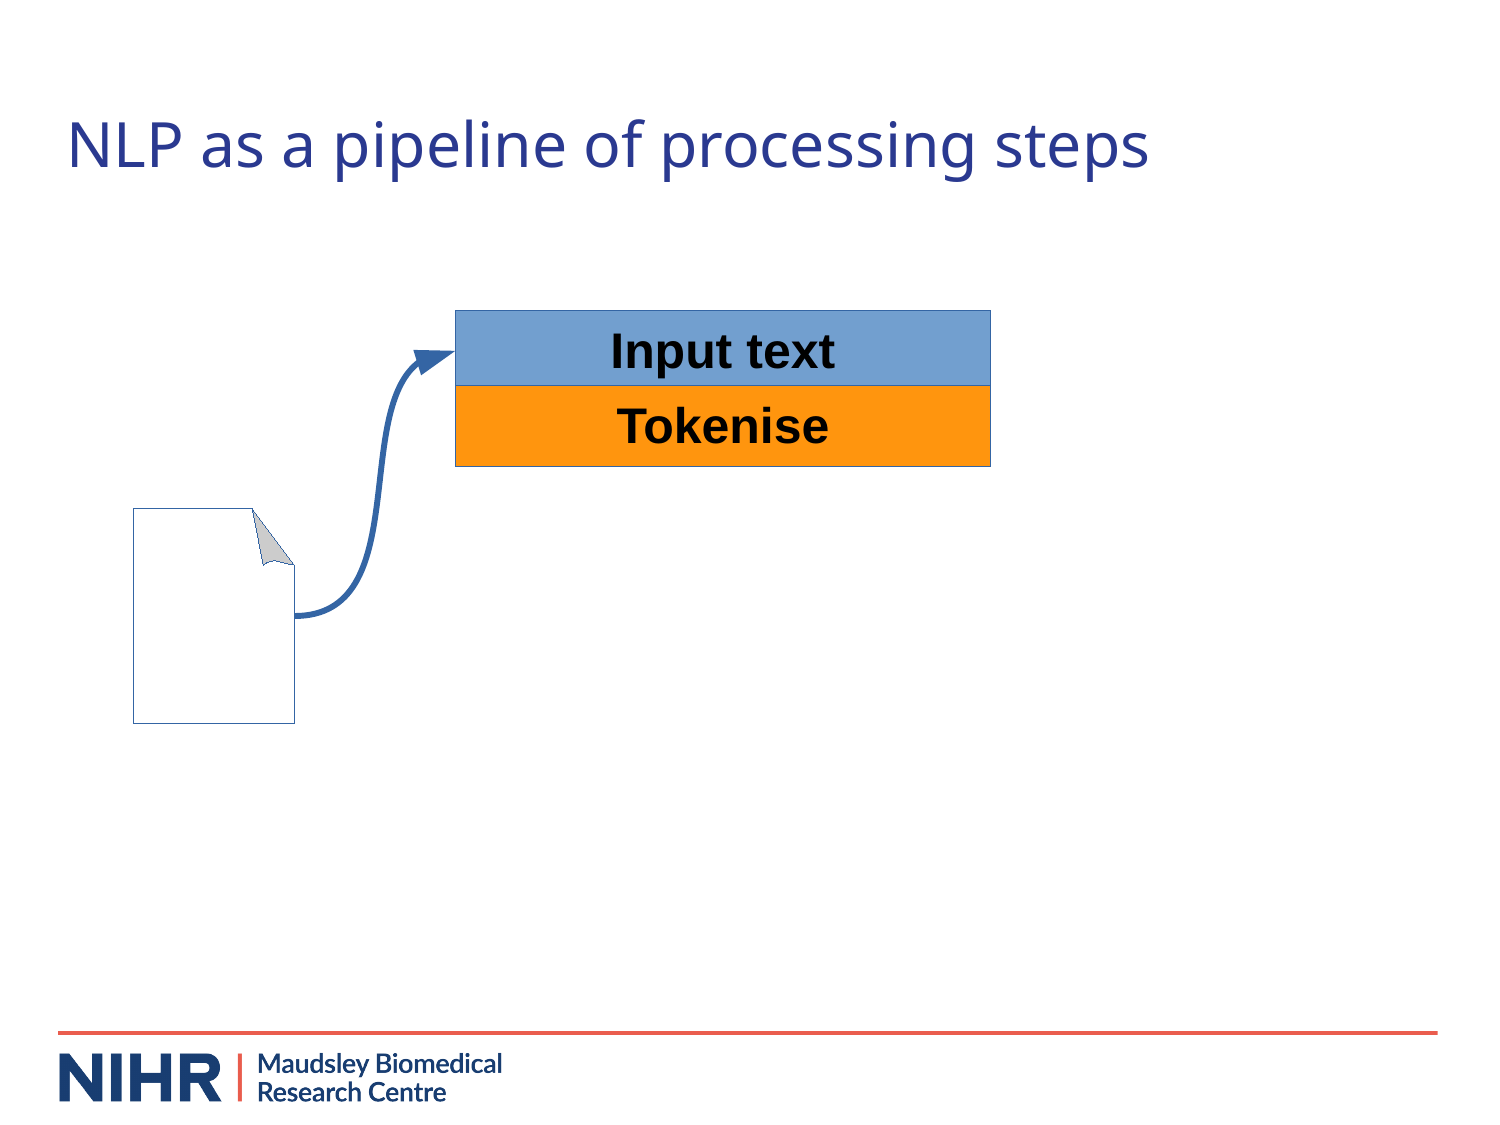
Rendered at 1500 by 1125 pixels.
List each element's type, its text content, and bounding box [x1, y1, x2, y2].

text_box Input text [455, 310, 991, 385]
text_box [133, 508, 295, 724]
picture [29, 1018, 531, 1125]
text_box Tokenise [455, 385, 991, 467]
title NLP as a pipeline of processing steps [51, 89, 1450, 223]
